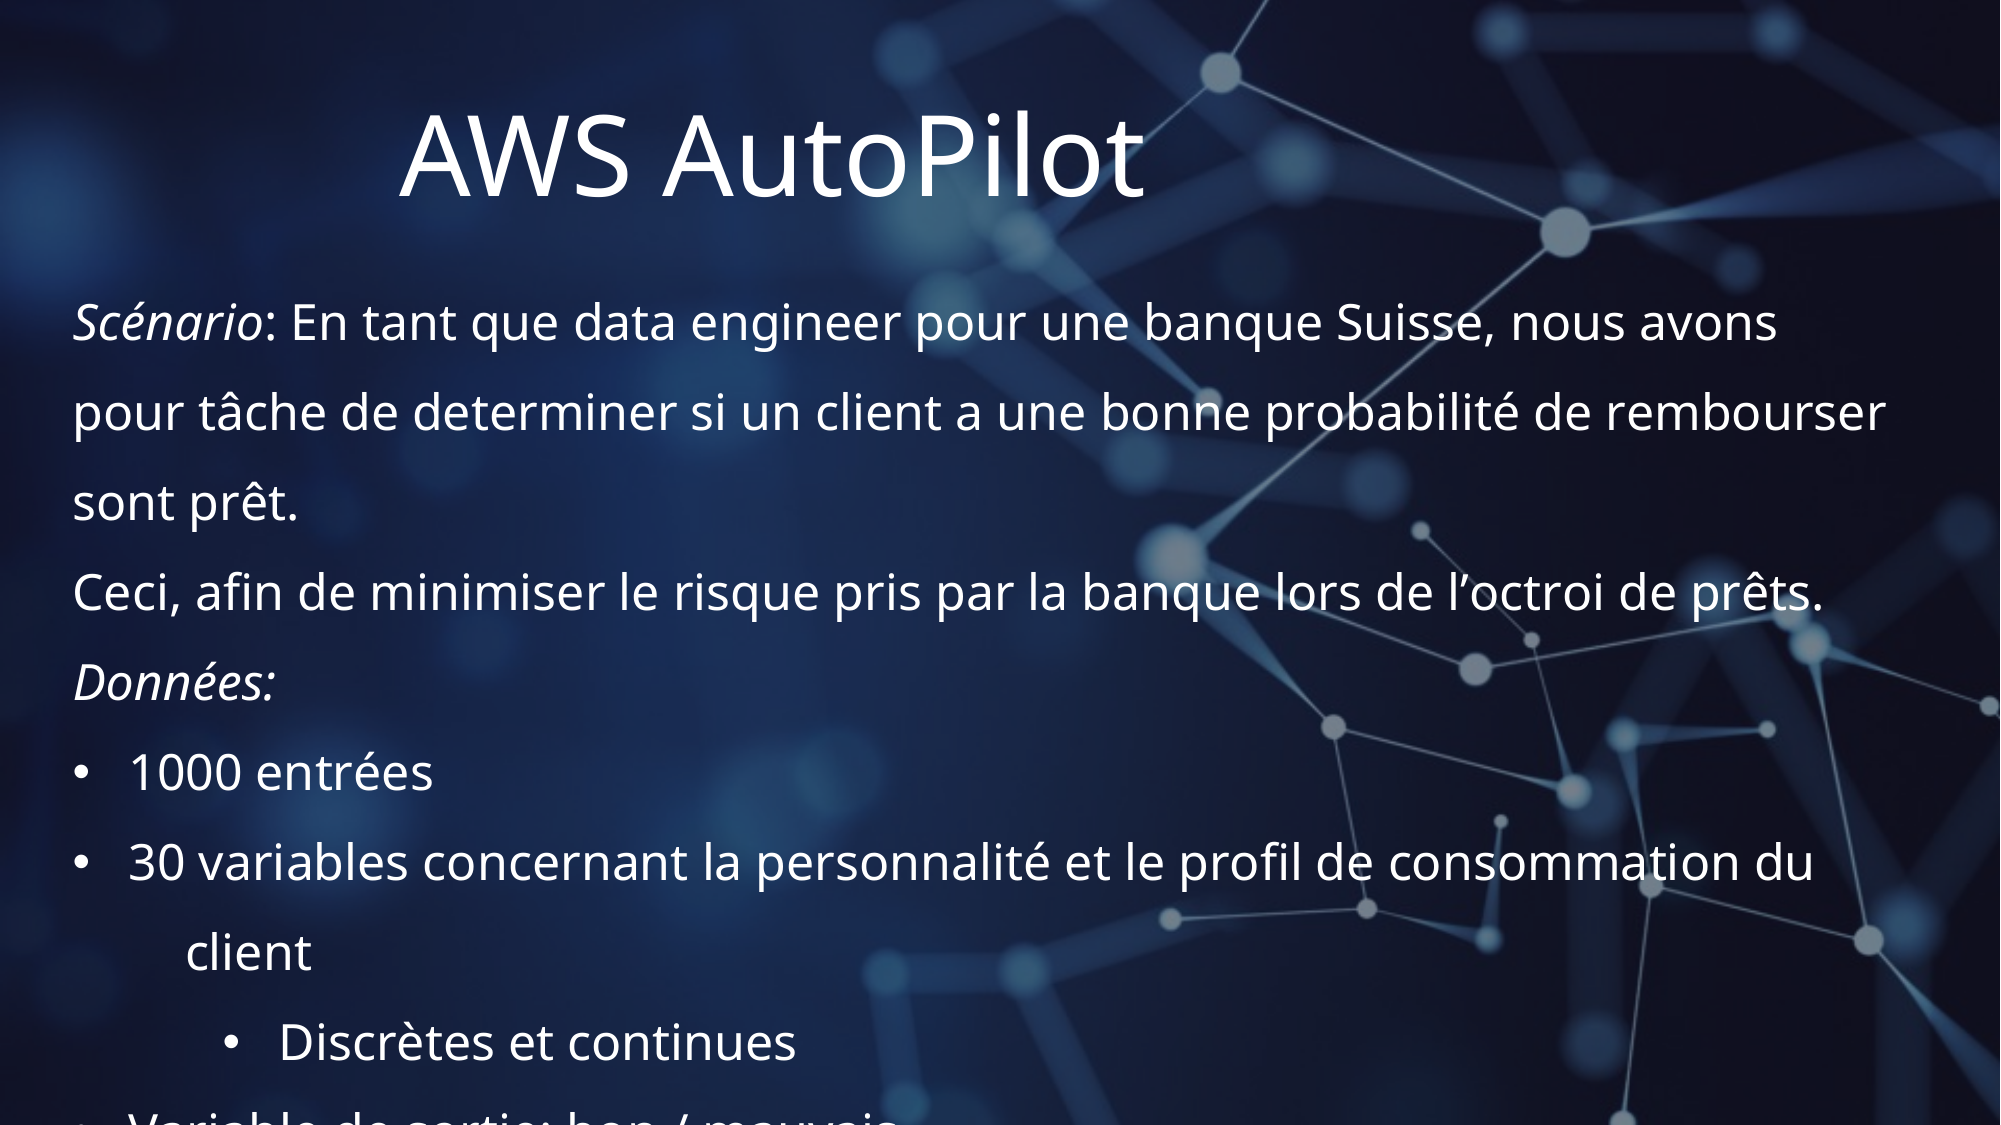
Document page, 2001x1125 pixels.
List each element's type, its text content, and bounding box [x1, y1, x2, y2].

picture [0, 0, 2000, 1125]
title AWS AutoPilot [23, 32, 1524, 222]
text_box Scénario: En tant que data engineer pour une banque Suisse, nous avons pour tâche de determiner si un client a une bonne probabilité de rembourser sont prêt. Ceci, afin de minimiser le risque pris par la banque lors de l’octroi de prêts. Données: 1000 entrées 30 variables concernant la personnalité et le profil de consommation du client Discrètes et continues Variable de sortie: bon / mauvais [57, 253, 1919, 1125]
